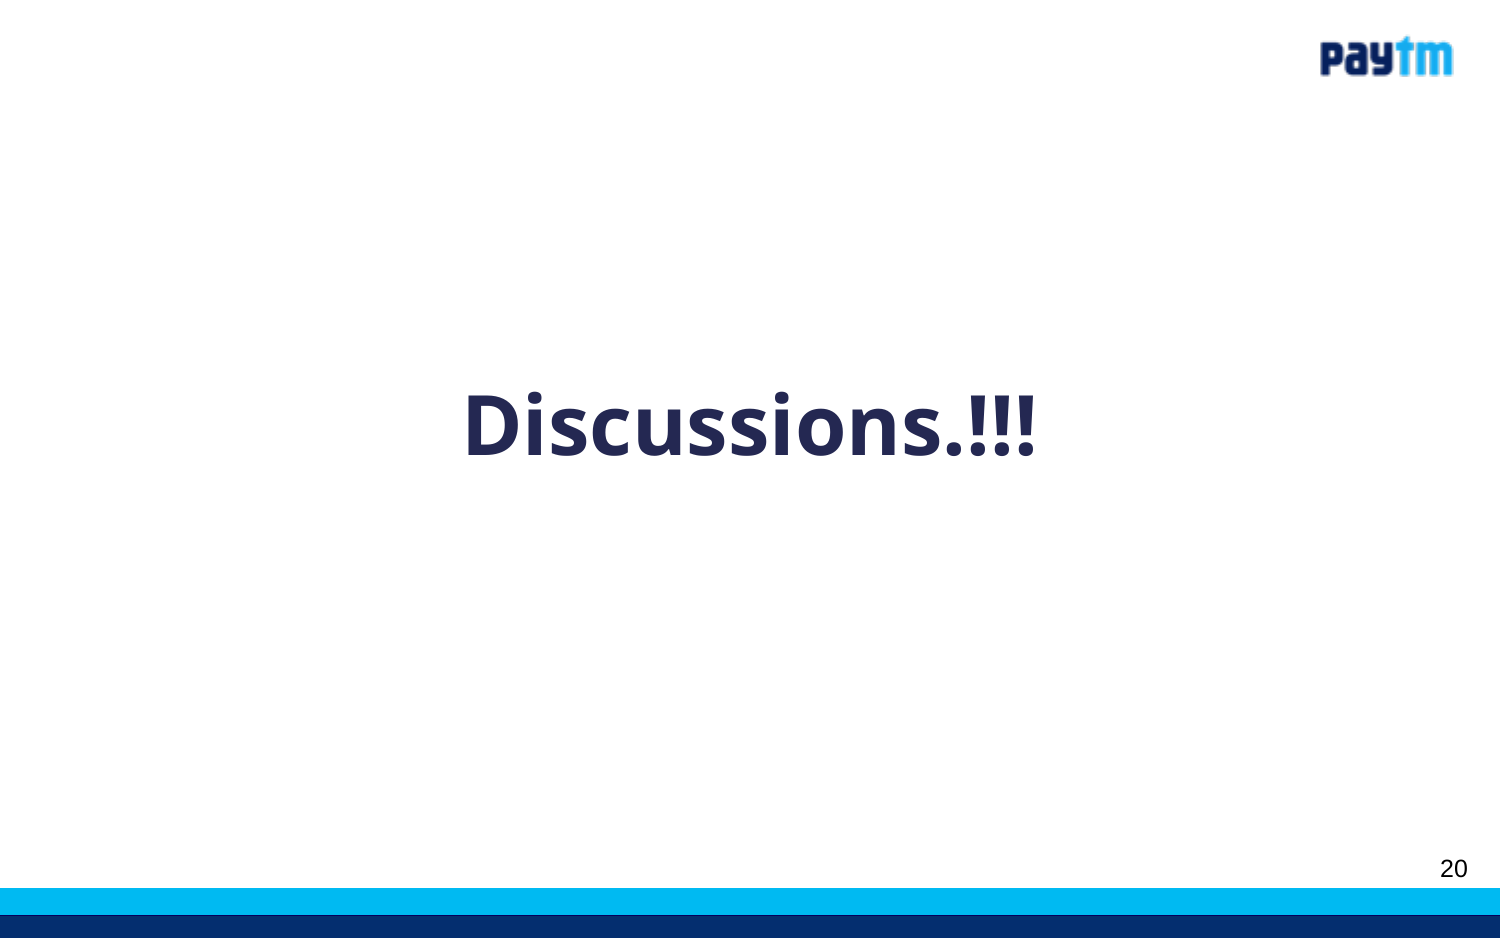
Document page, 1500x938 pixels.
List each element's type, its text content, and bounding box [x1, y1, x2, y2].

title Discussions.!!! [75, 72, 1425, 772]
picture [1319, 33, 1456, 79]
slide_number 1 [1383, 845, 1484, 891]
picture [0, 916, 1500, 938]
